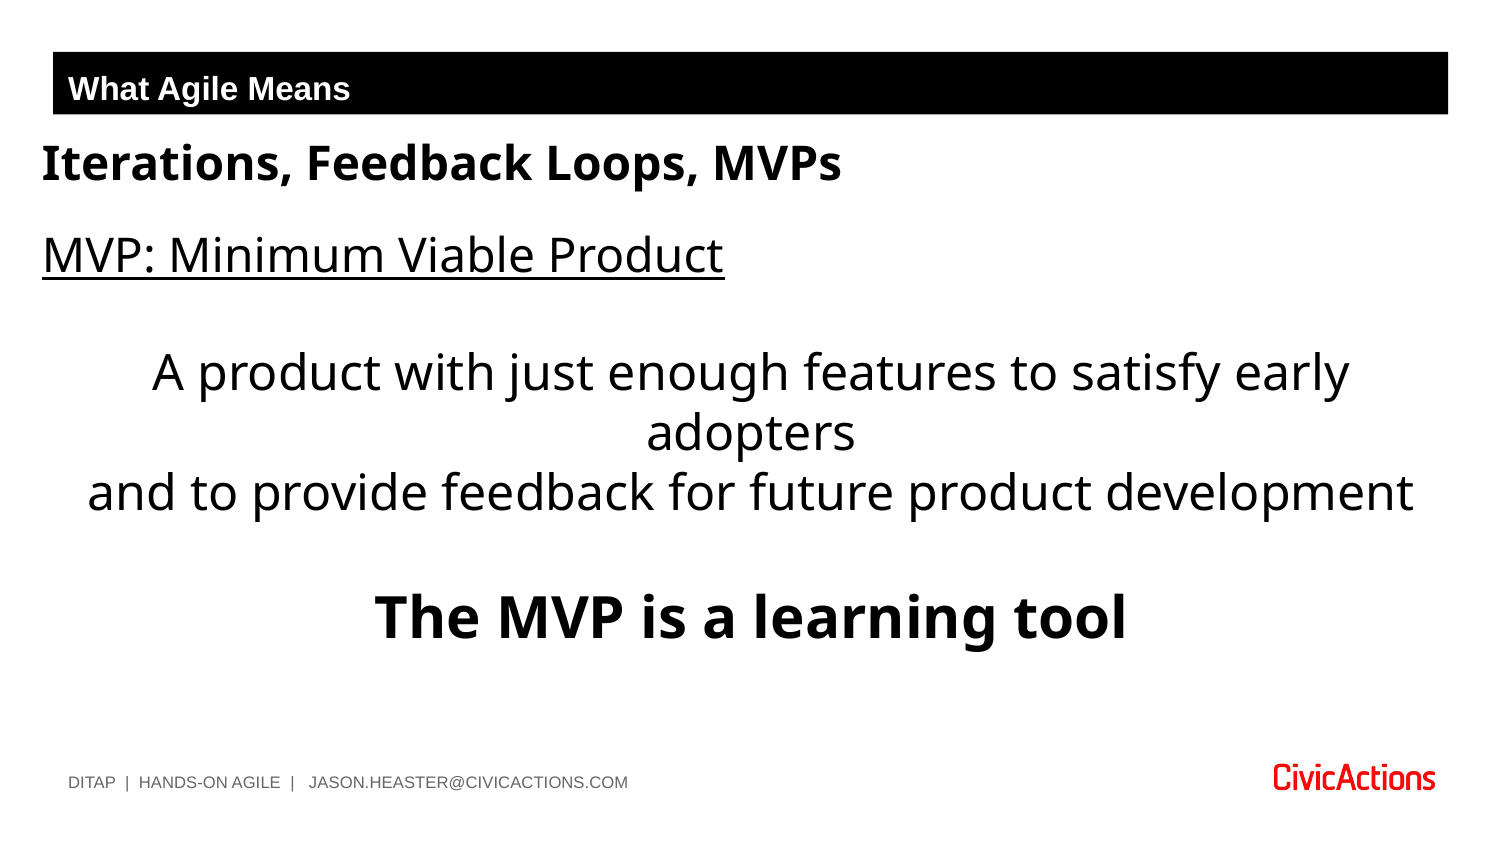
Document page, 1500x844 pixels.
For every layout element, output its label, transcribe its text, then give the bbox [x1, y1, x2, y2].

picture [1271, 758, 1438, 795]
list Iterations, Feedback Loops, MVPs MVP: Minimum Viable Product A product with just enough features to satisfy early adopters and to provide feedback for future product development The MVP is a learning tool [32, 123, 1471, 620]
title What Agile Means [53, 51, 1449, 115]
